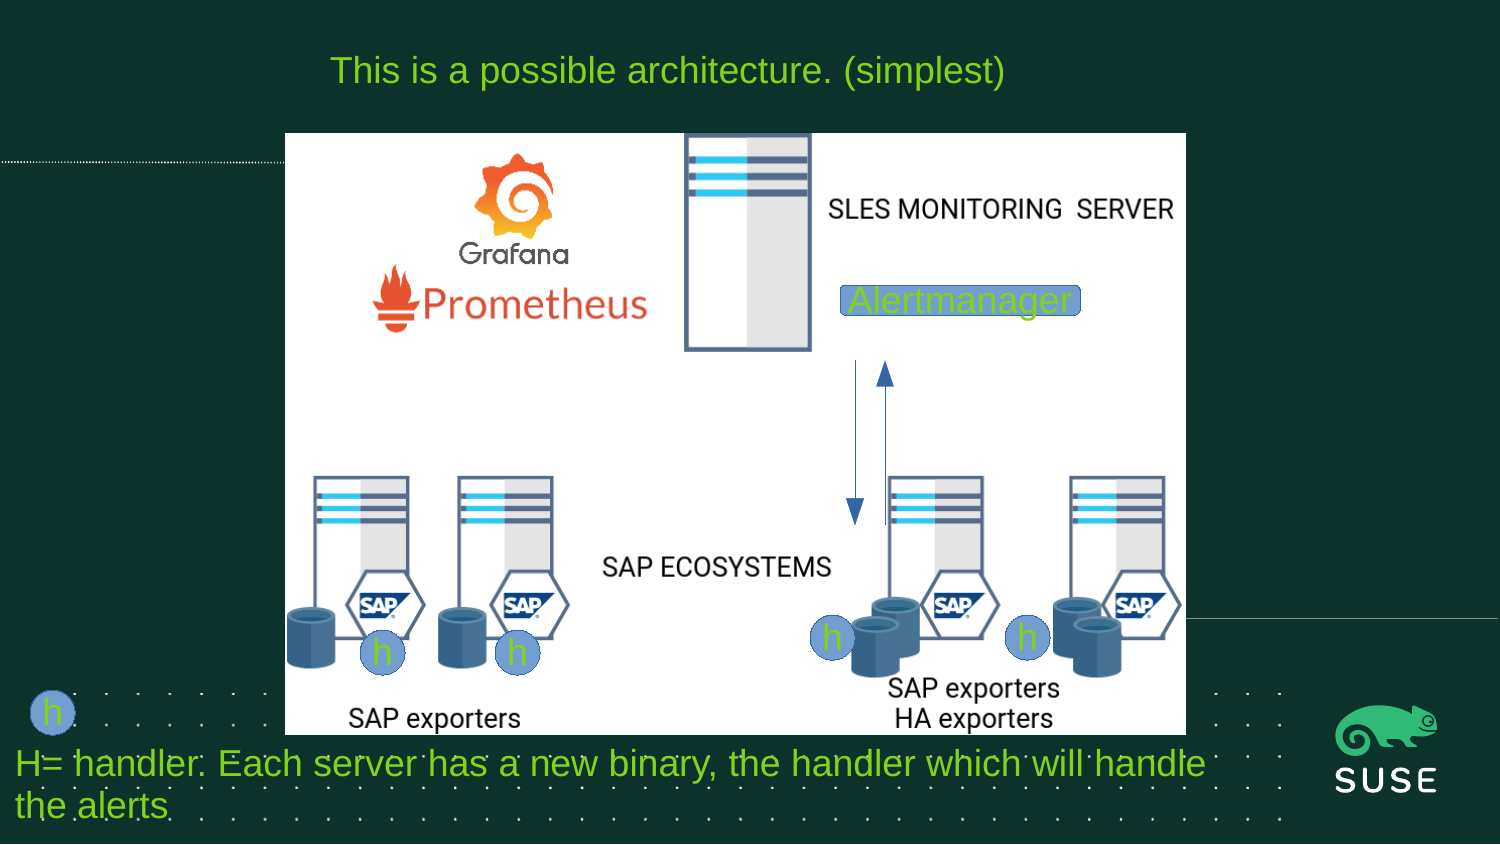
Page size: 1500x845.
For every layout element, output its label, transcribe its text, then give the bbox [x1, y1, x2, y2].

text_box h [360, 630, 406, 676]
text_box H= handler. Each server has a new binary, the handler which will handle the alerts [0, 735, 1276, 834]
text_box Alertmanager [840, 285, 1081, 316]
text_box h [1005, 615, 1051, 661]
text_box h [30, 690, 76, 736]
picture [0, 133, 1499, 735]
text_box This is a possible architecture. (simplest) [315, 42, 1500, 226]
text_box h [495, 630, 541, 676]
text_box h [810, 615, 856, 661]
